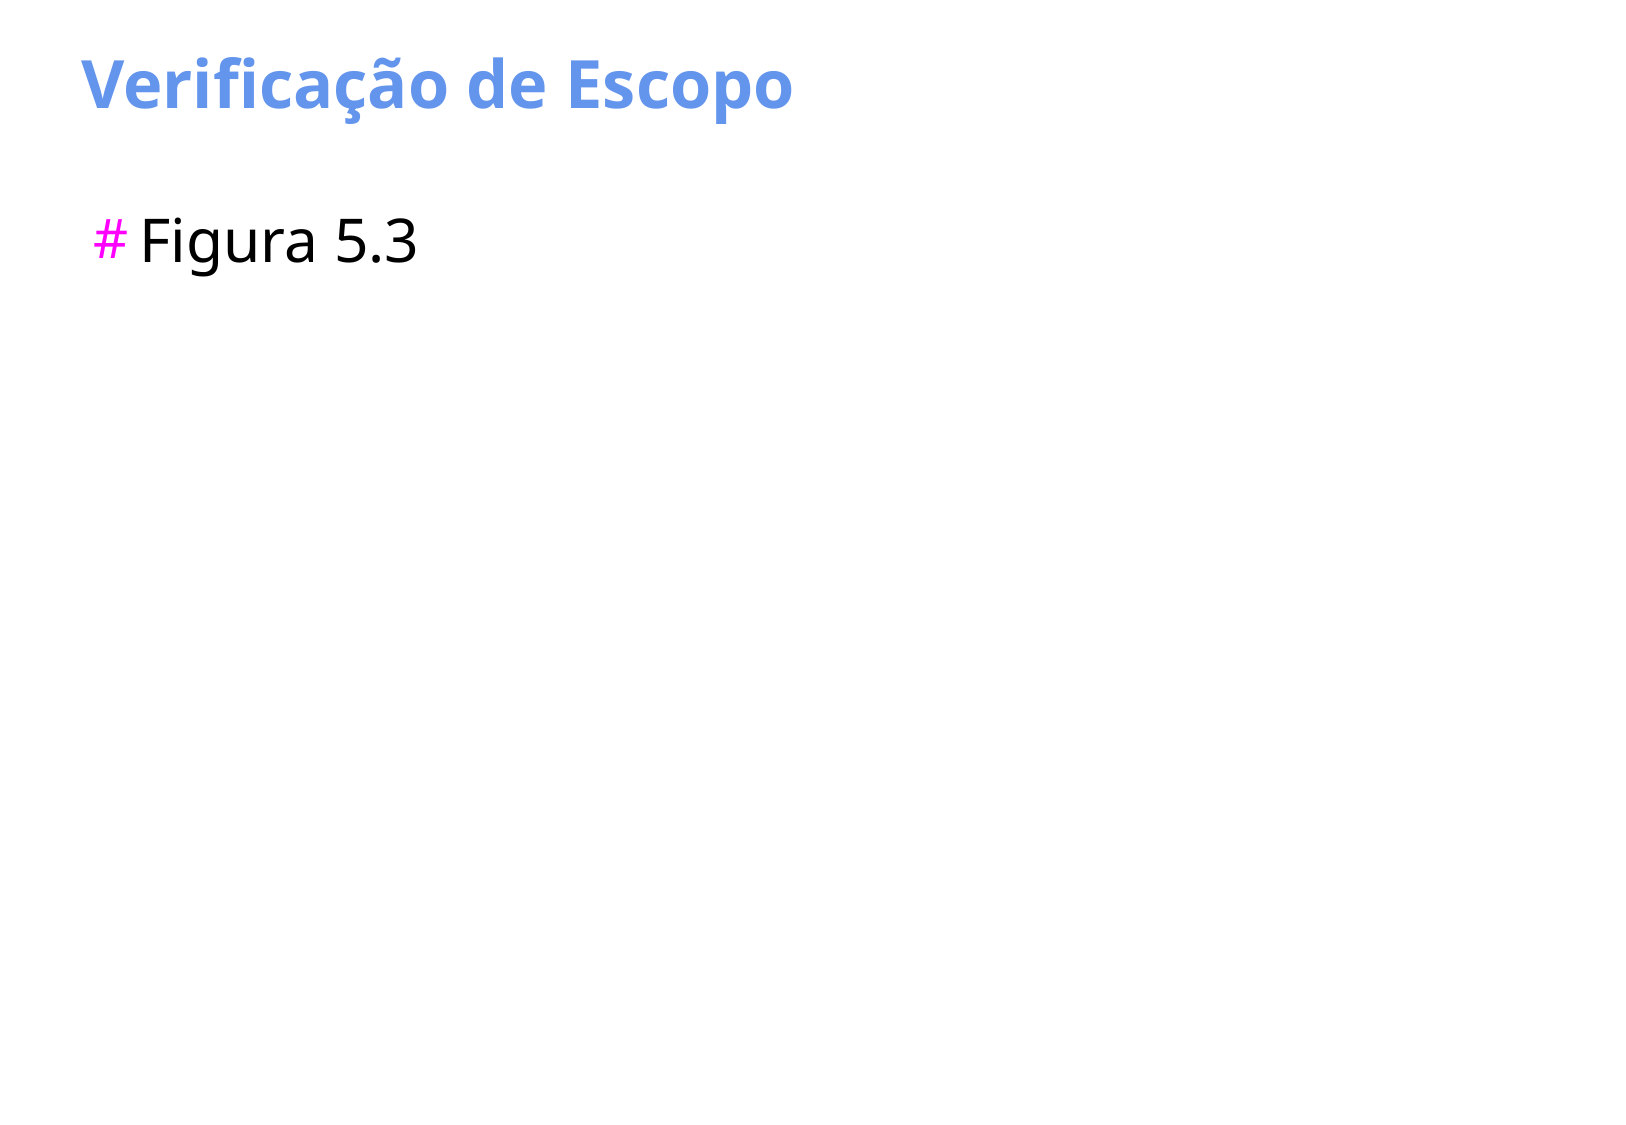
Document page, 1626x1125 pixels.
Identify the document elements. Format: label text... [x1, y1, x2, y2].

title Verificação de Escopo [81, 41, 1544, 122]
list Figura 5.3 [81, 165, 1544, 1016]
